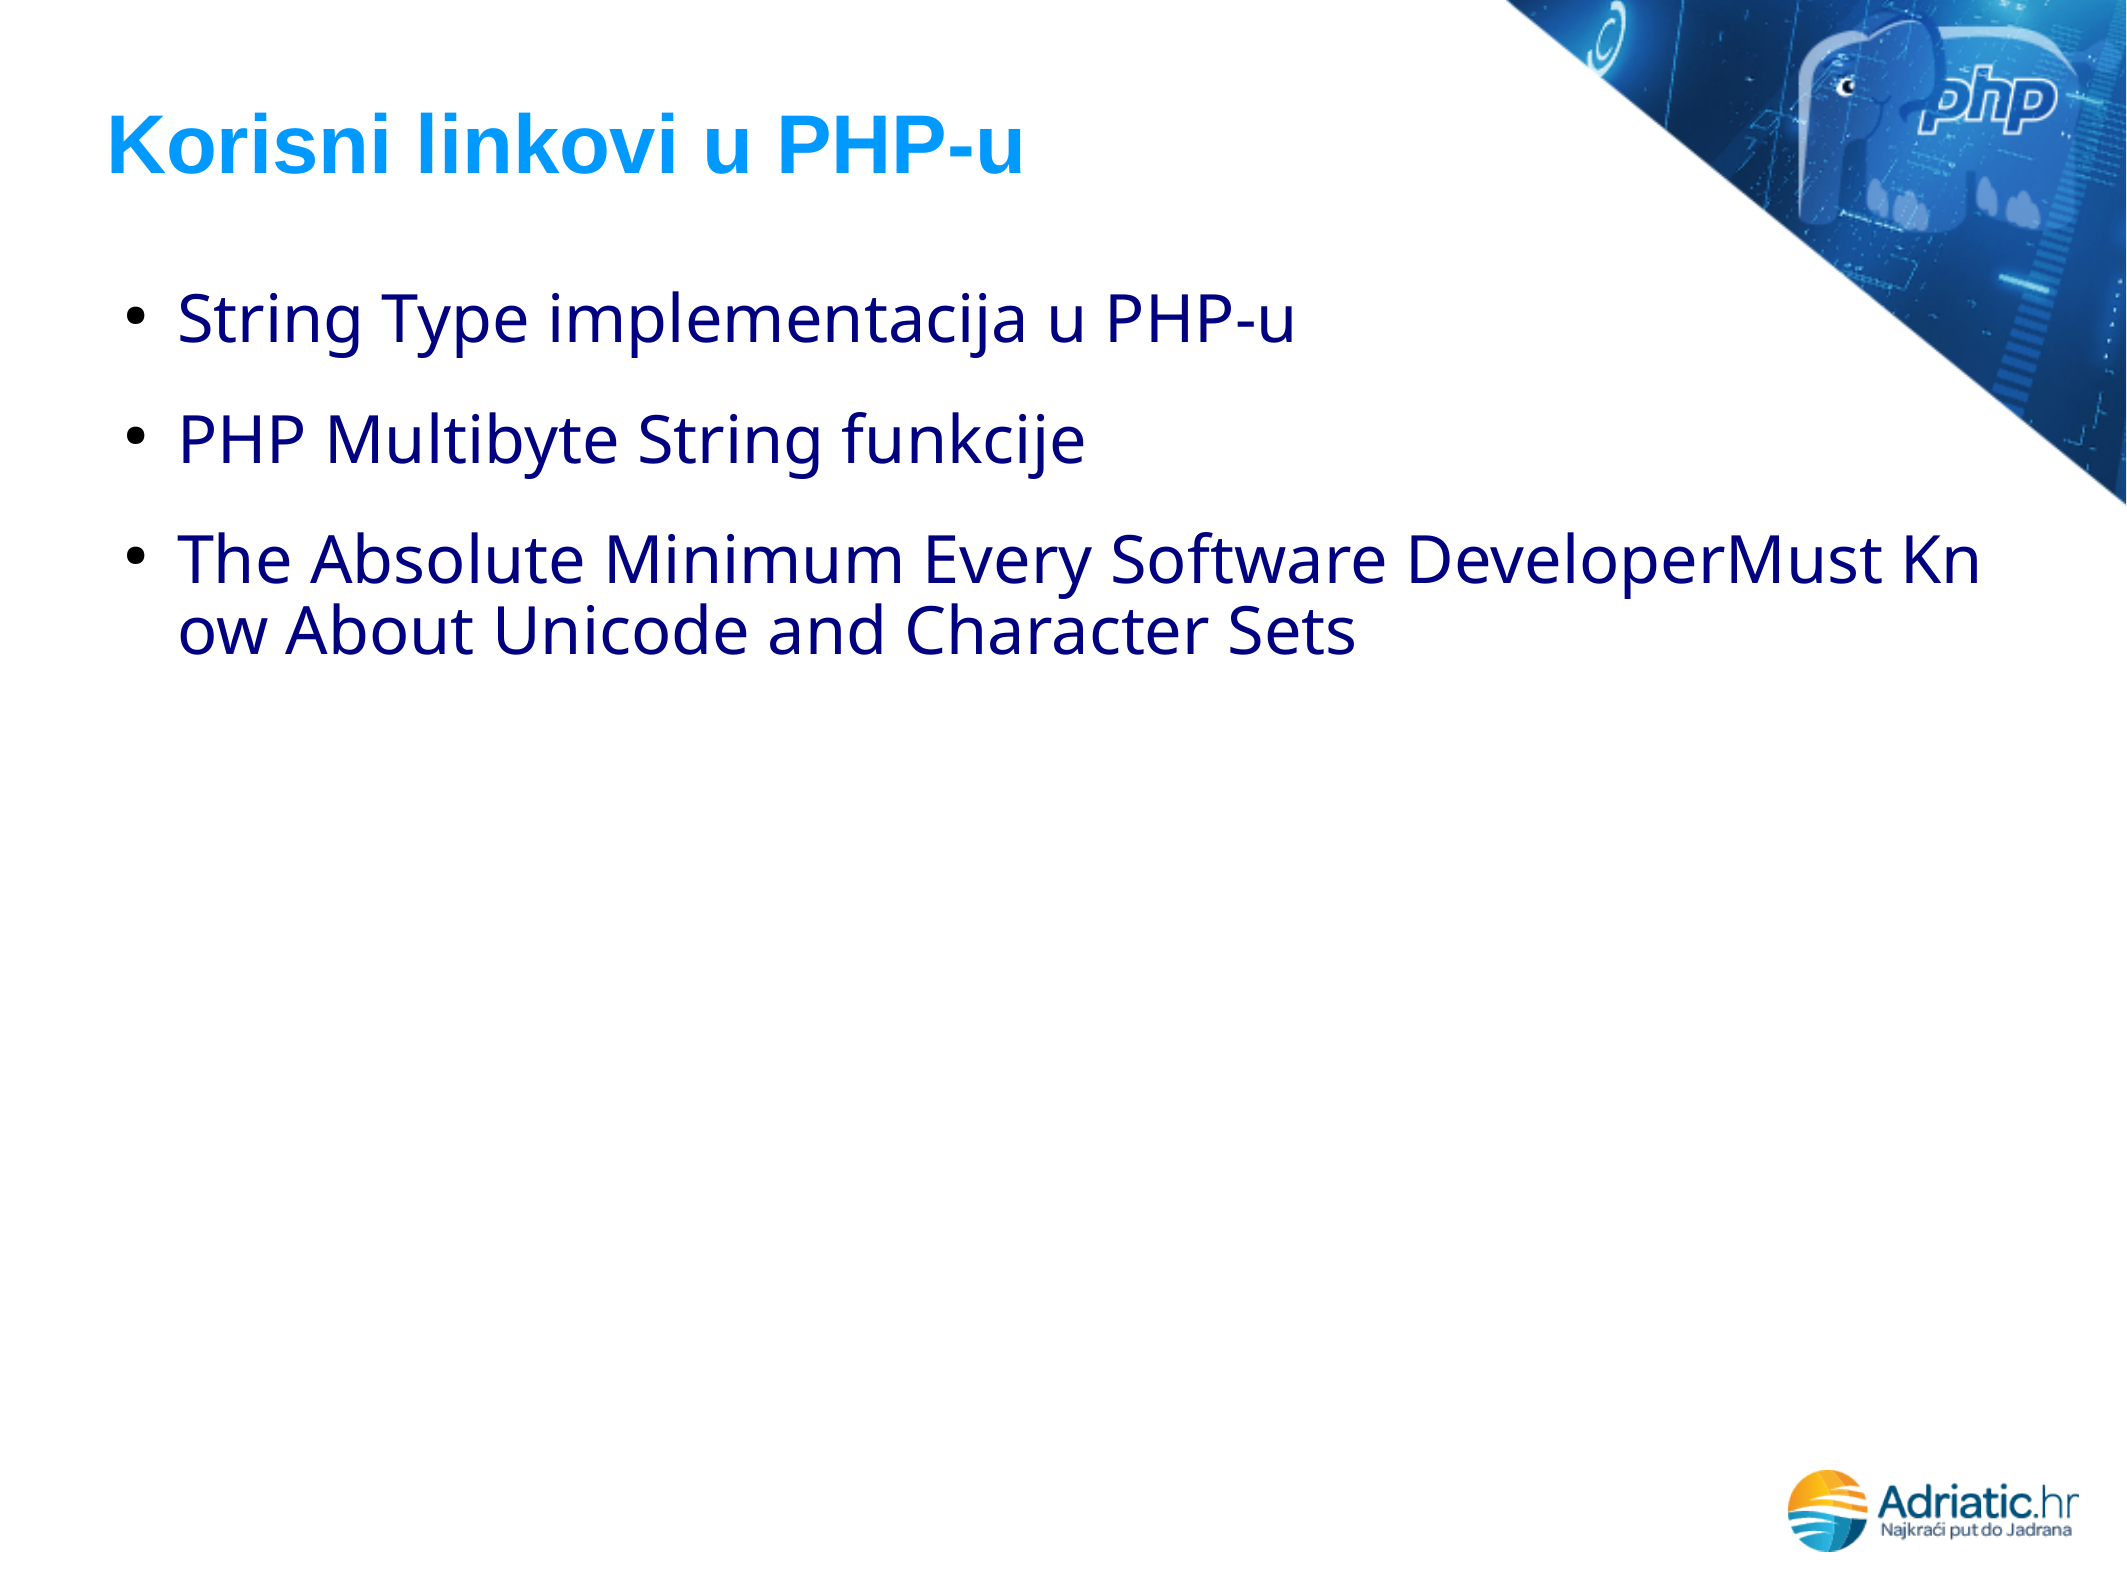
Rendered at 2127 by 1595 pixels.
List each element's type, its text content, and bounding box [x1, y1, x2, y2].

title Korisni linkovi u PHP-u [106, 70, 1630, 219]
picture [1505, 0, 2127, 625]
list String Type implementacija u PHP-u PHP Multibyte String funkcije The Absolute Minimum Every Software DeveloperMust Know About Unicode and Character Sets [106, 271, 2020, 1453]
picture [1788, 1470, 2079, 1552]
